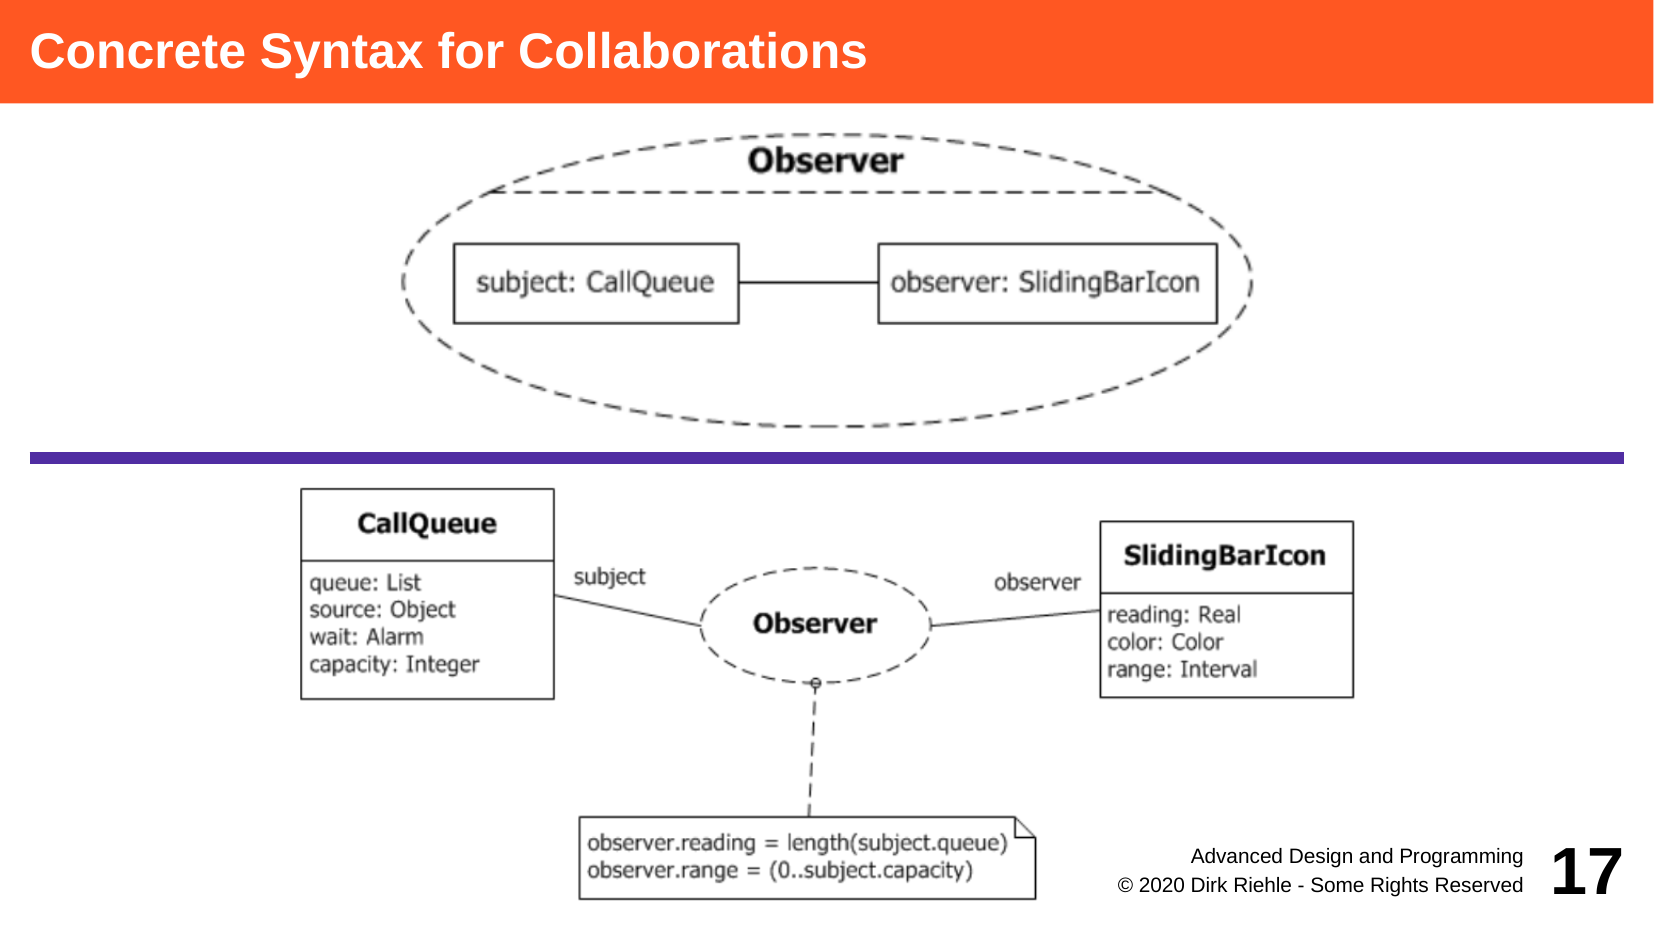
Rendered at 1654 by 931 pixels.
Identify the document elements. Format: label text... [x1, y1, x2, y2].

picture [300, 487, 1355, 901]
picture [400, 132, 1254, 429]
title Concrete Syntax for Collaborations [0, 0, 1654, 104]
